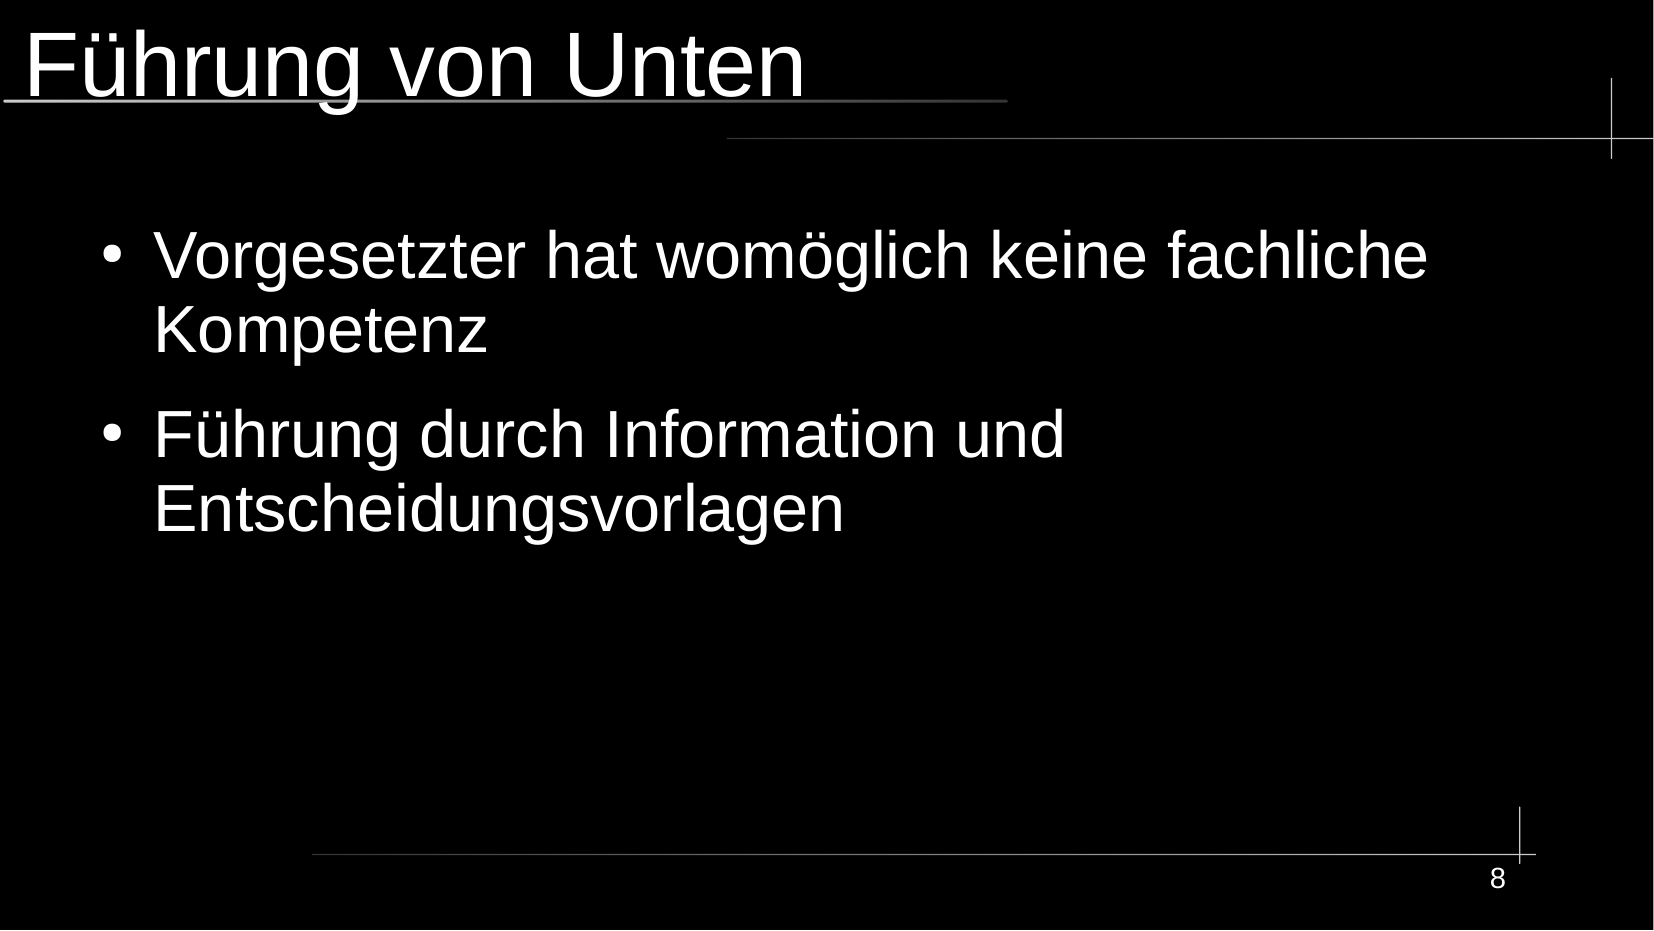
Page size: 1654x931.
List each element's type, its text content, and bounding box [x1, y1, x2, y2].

list Vorgesetzter hat womöglich keine fachliche Kompetenz Führung durch Information und Entscheidungsvorlagen [82, 217, 1571, 758]
title Führung von Unten [23, 11, 1589, 119]
